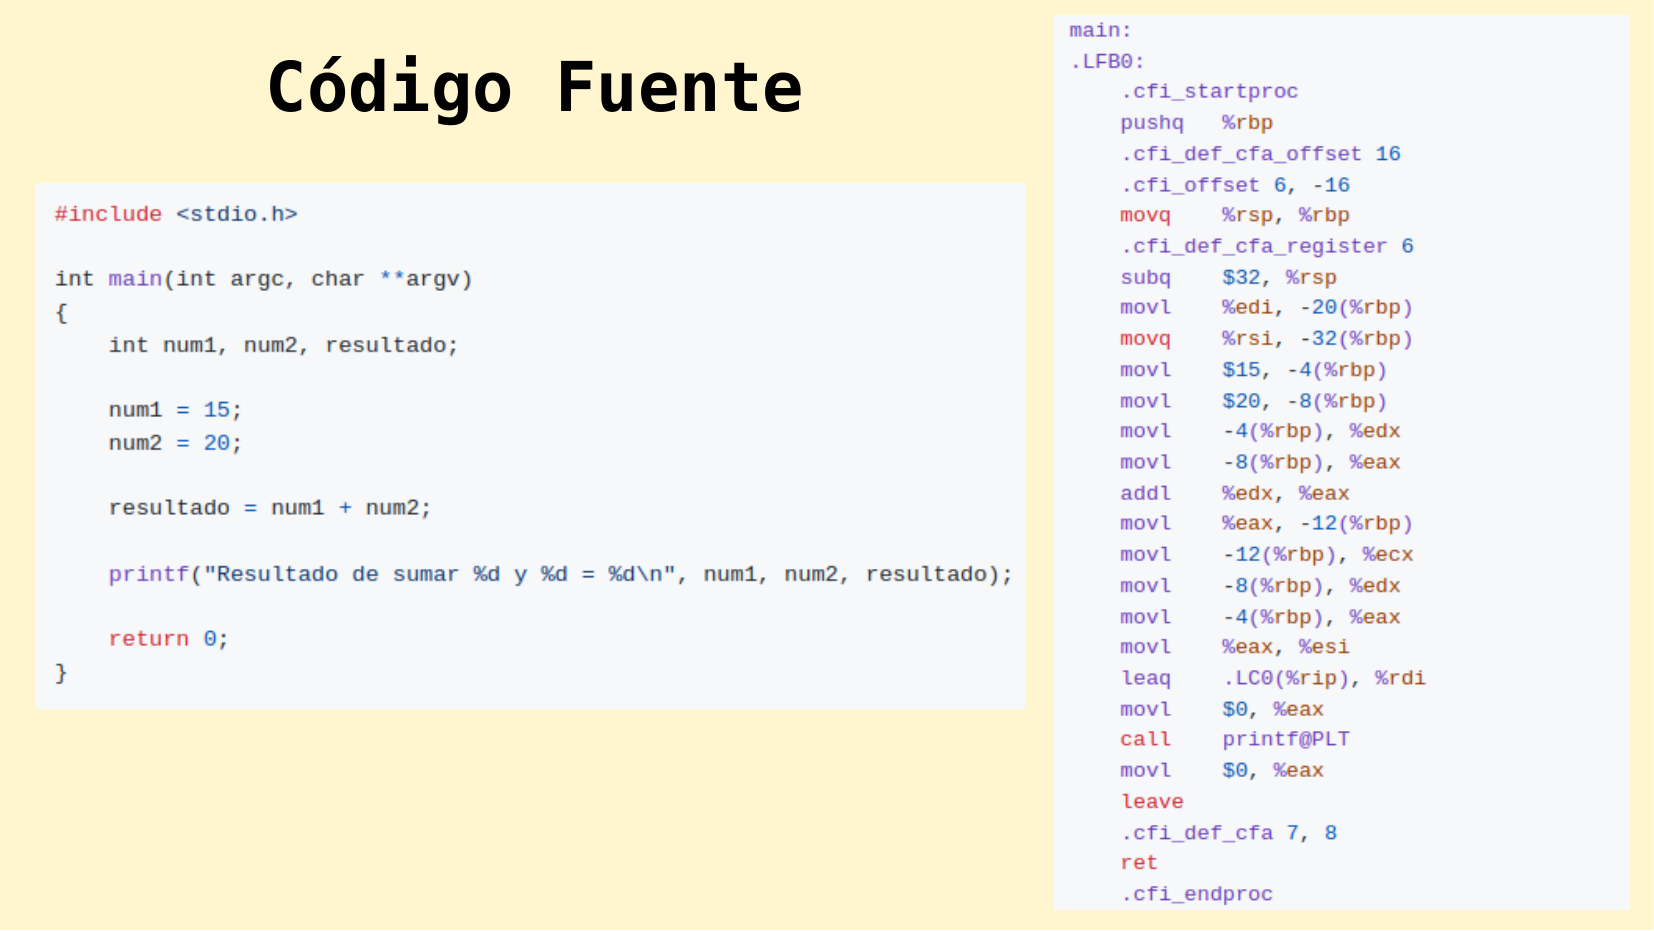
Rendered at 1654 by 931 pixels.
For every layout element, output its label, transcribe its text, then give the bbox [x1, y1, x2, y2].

picture [1054, 15, 1630, 910]
title Código Fuente [41, 17, 1030, 159]
picture [35, 183, 1025, 710]
